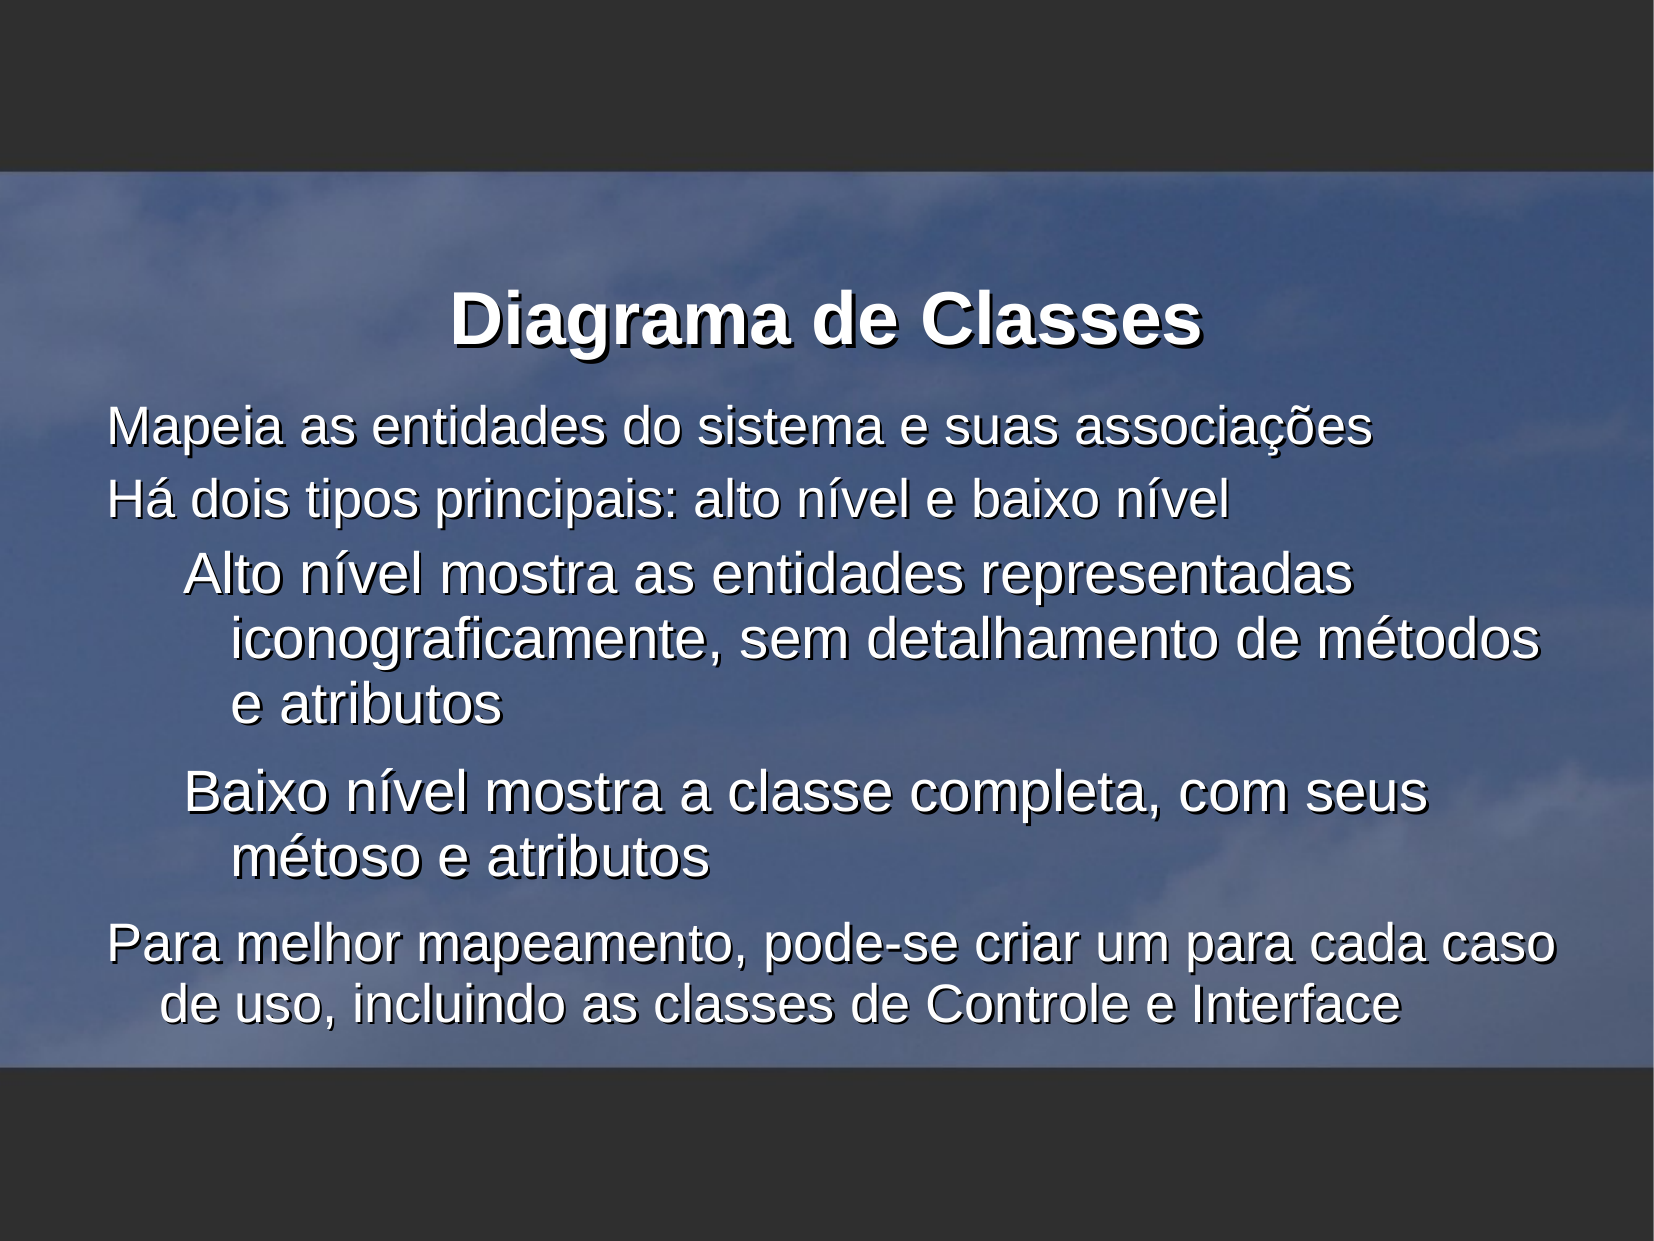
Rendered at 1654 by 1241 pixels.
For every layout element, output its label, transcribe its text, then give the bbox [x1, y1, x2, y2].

list Mapeia as entidades do sistema e suas associações Há dois tipos principais: alto nível e baixo nível Alto nível mostra as entidades representadas iconograficamente, sem detalhamento de métodos e atributos Baixo nível mostra a classe completa, com seus métoso e atributos Para melhor mapeamento, pode-se criar um para cada caso de uso, incluindo as classes de Controle e Interface [88, 395, 1565, 1033]
title Diagrama de Classes [88, 237, 1565, 395]
picture [0, 0, 1654, 1241]
